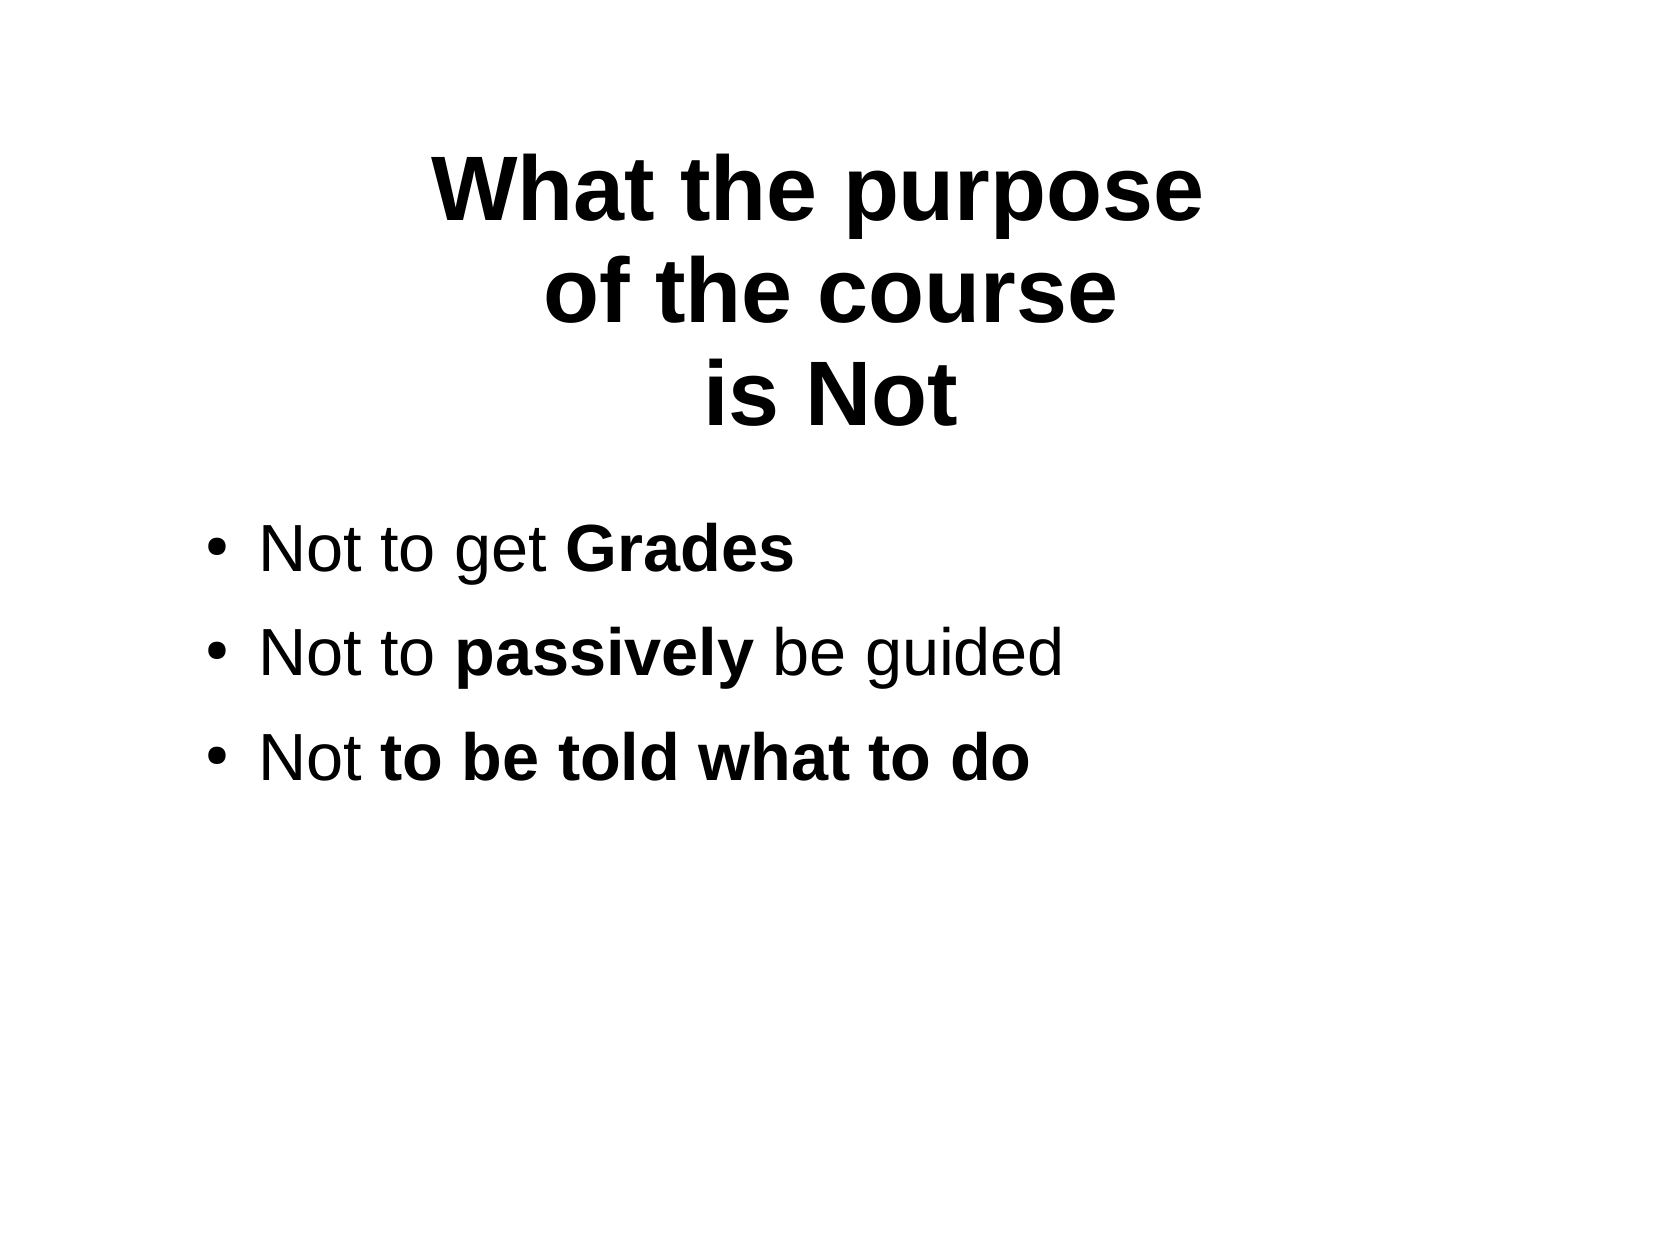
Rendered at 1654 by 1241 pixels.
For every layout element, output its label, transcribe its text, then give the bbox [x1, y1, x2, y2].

title What the purpose of the course is Not [86, 137, 1576, 445]
list Not to get Grades Not to passively be guided Not to be told what to do [187, 511, 1541, 1046]
